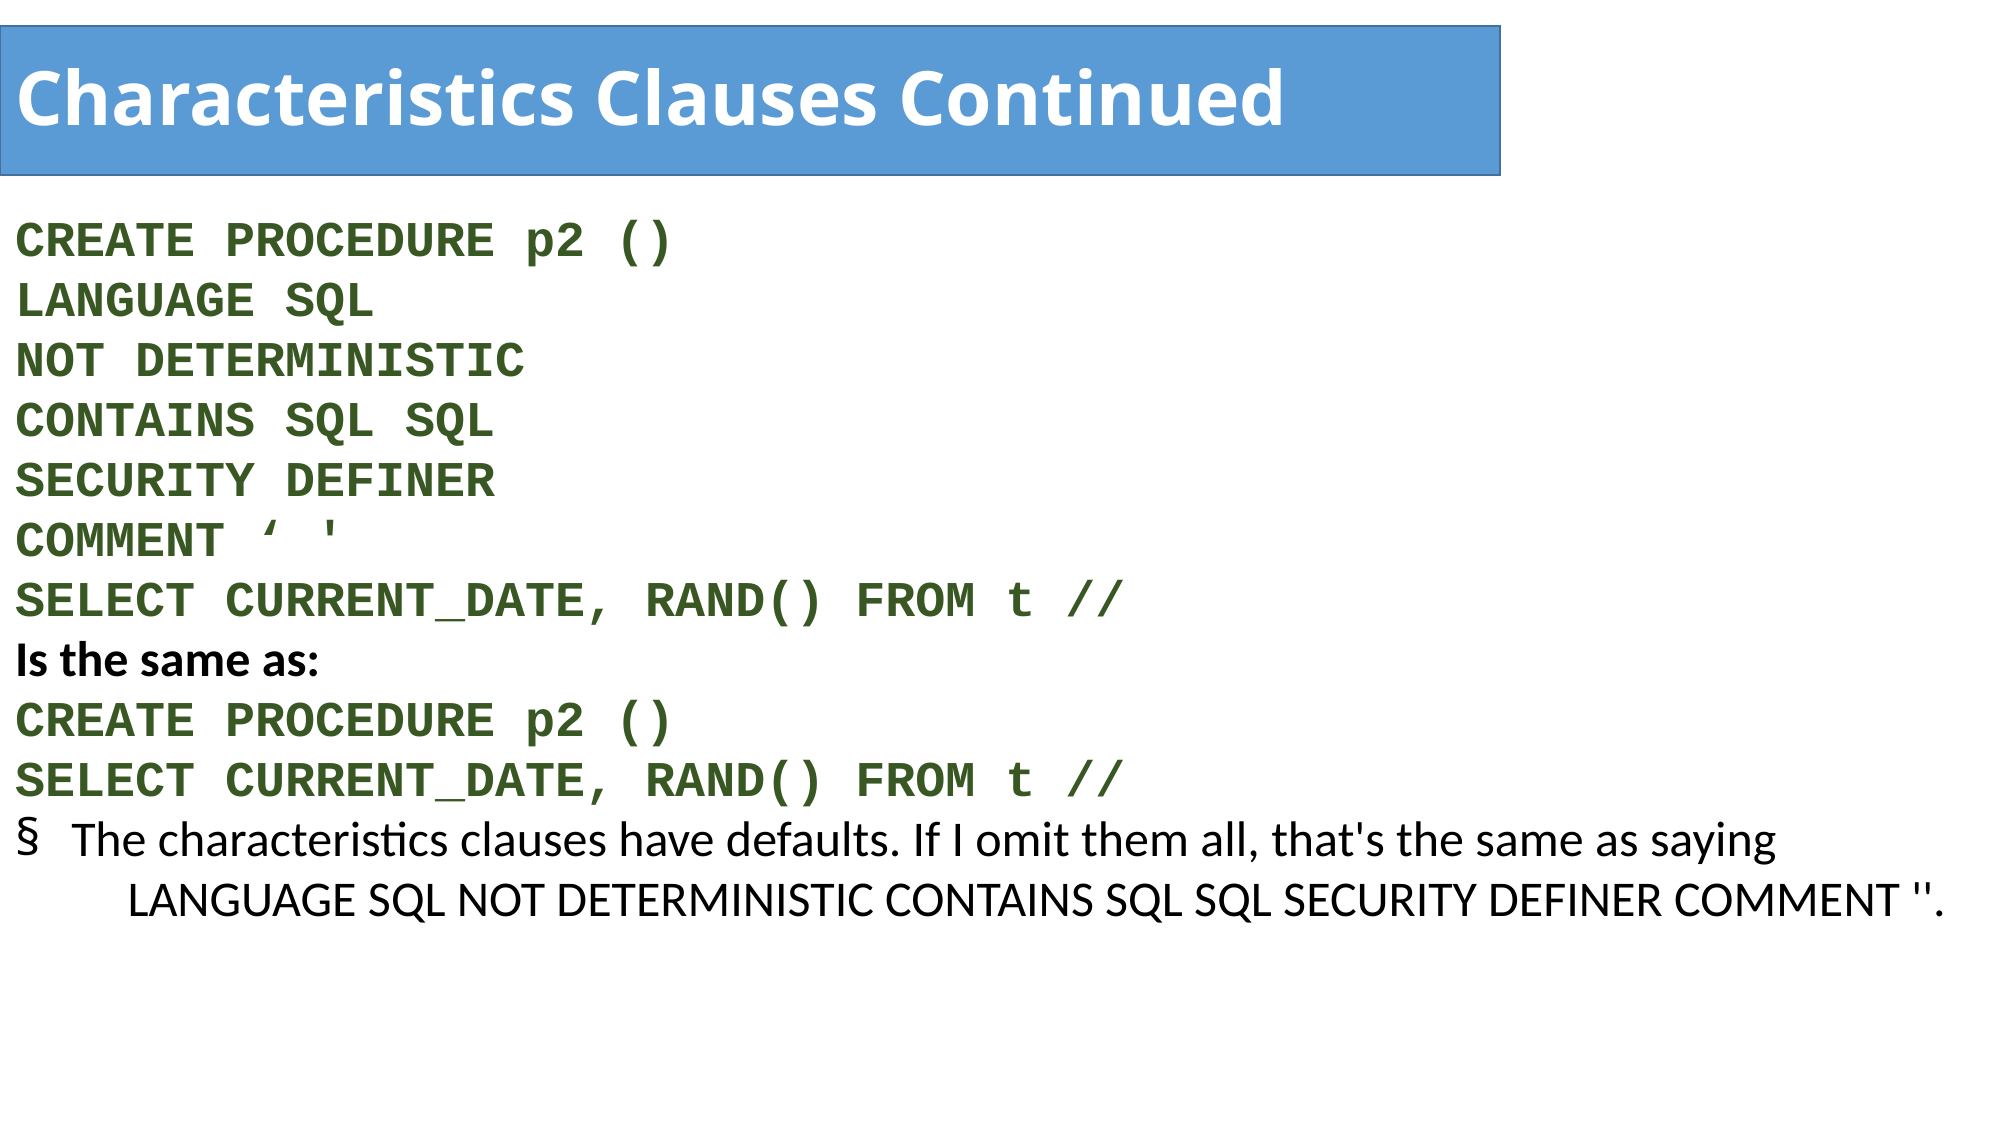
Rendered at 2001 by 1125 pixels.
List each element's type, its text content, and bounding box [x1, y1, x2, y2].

text_box CREATE PROCEDURE p2 () LANGUAGE SQL NOT DETERMINISTIC CONTAINS SQL SQL SECURITY DEFINER COMMENT ‘ ' SELECT CURRENT_DATE, RAND() FROM t // Is the same as: CREATE PROCEDURE p2 () SELECT CURRENT_DATE, RAND() FROM t // The characteristics clauses have defaults. If I omit them all, that's the same as saying LANGUAGE SQL NOT DETERMINISTIC CONTAINS SQL SQL SECURITY DEFINER COMMENT ''. [0, 199, 1974, 1044]
title Characteristics Clauses Continued [0, 26, 1501, 176]
